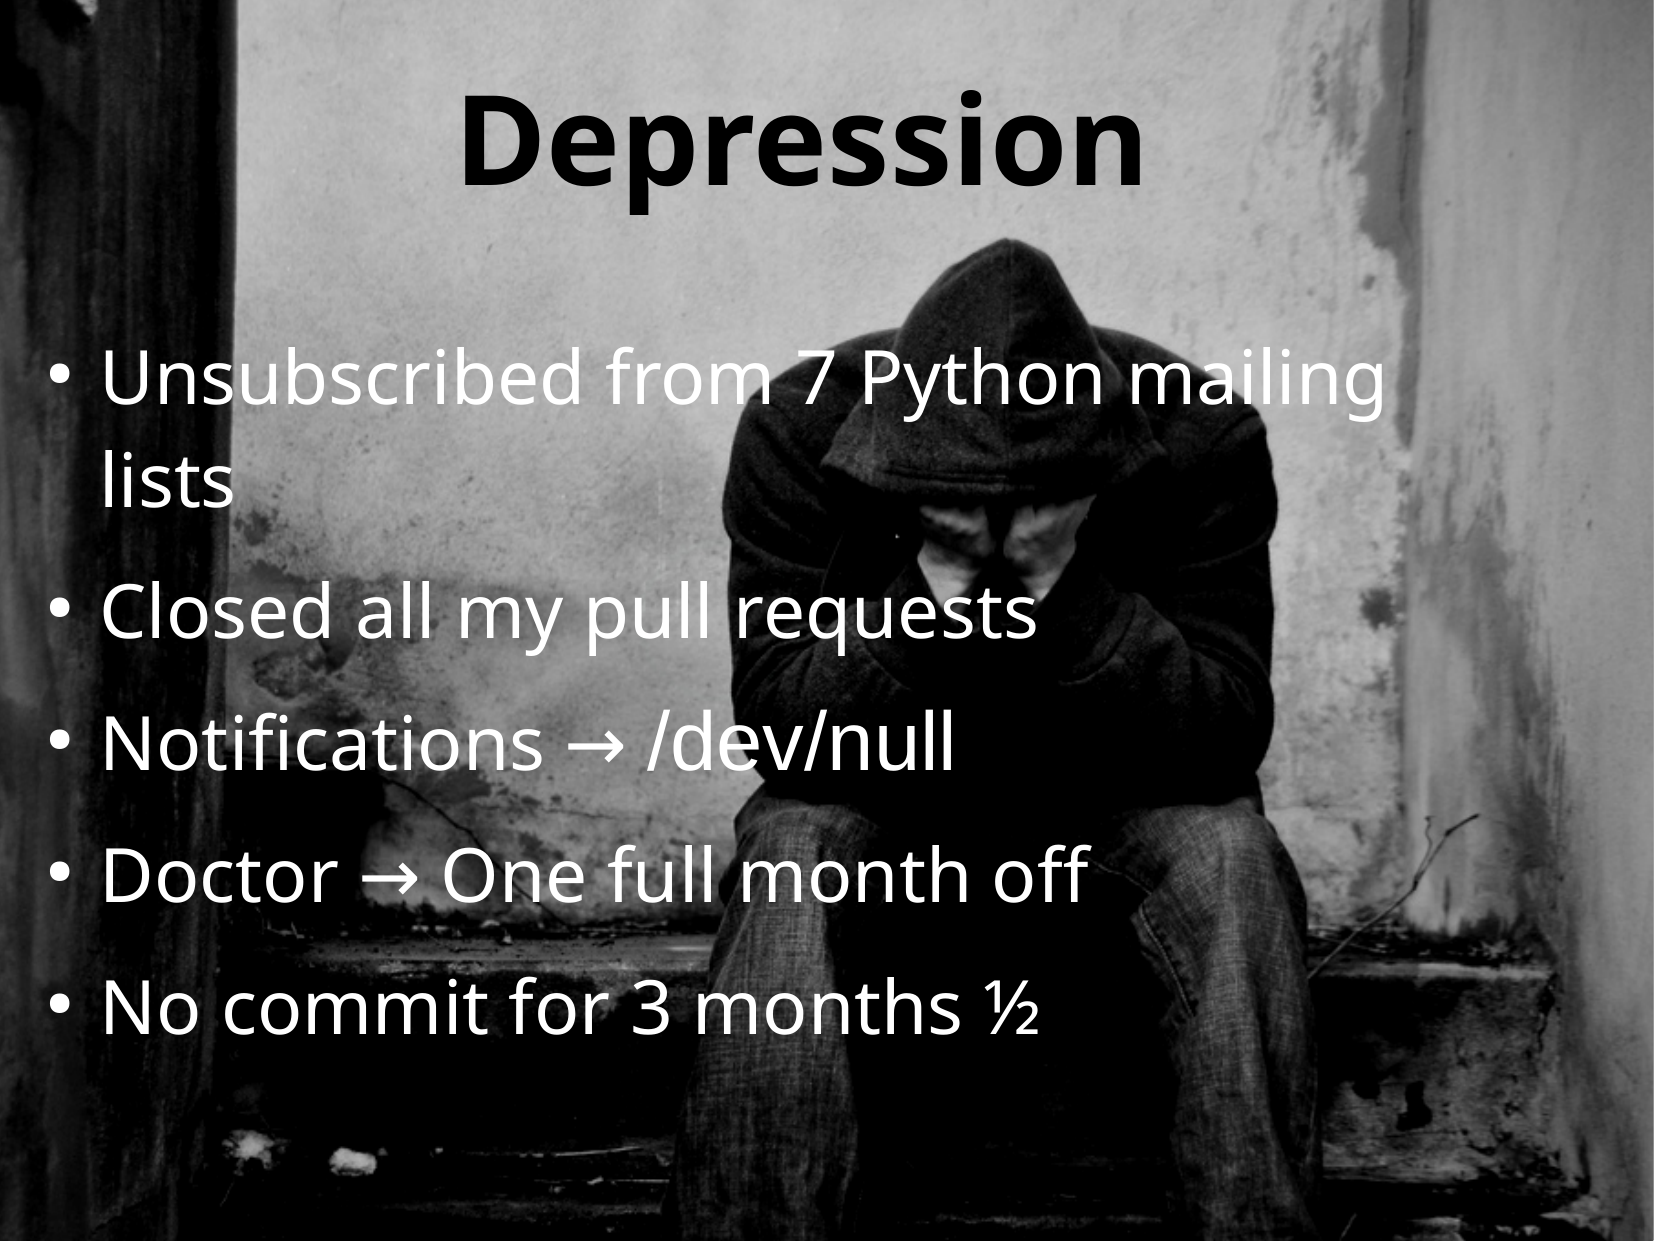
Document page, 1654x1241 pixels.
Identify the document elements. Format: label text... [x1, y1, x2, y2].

picture [0, 0, 1654, 1241]
text_box Depression [439, 44, 1210, 199]
list Unsubscribed from 7 Python mailing lists Closed all my pull requests Notifications → /dev/null Doctor → One full month off No commit for 3 months ½ [28, 324, 1517, 1065]
